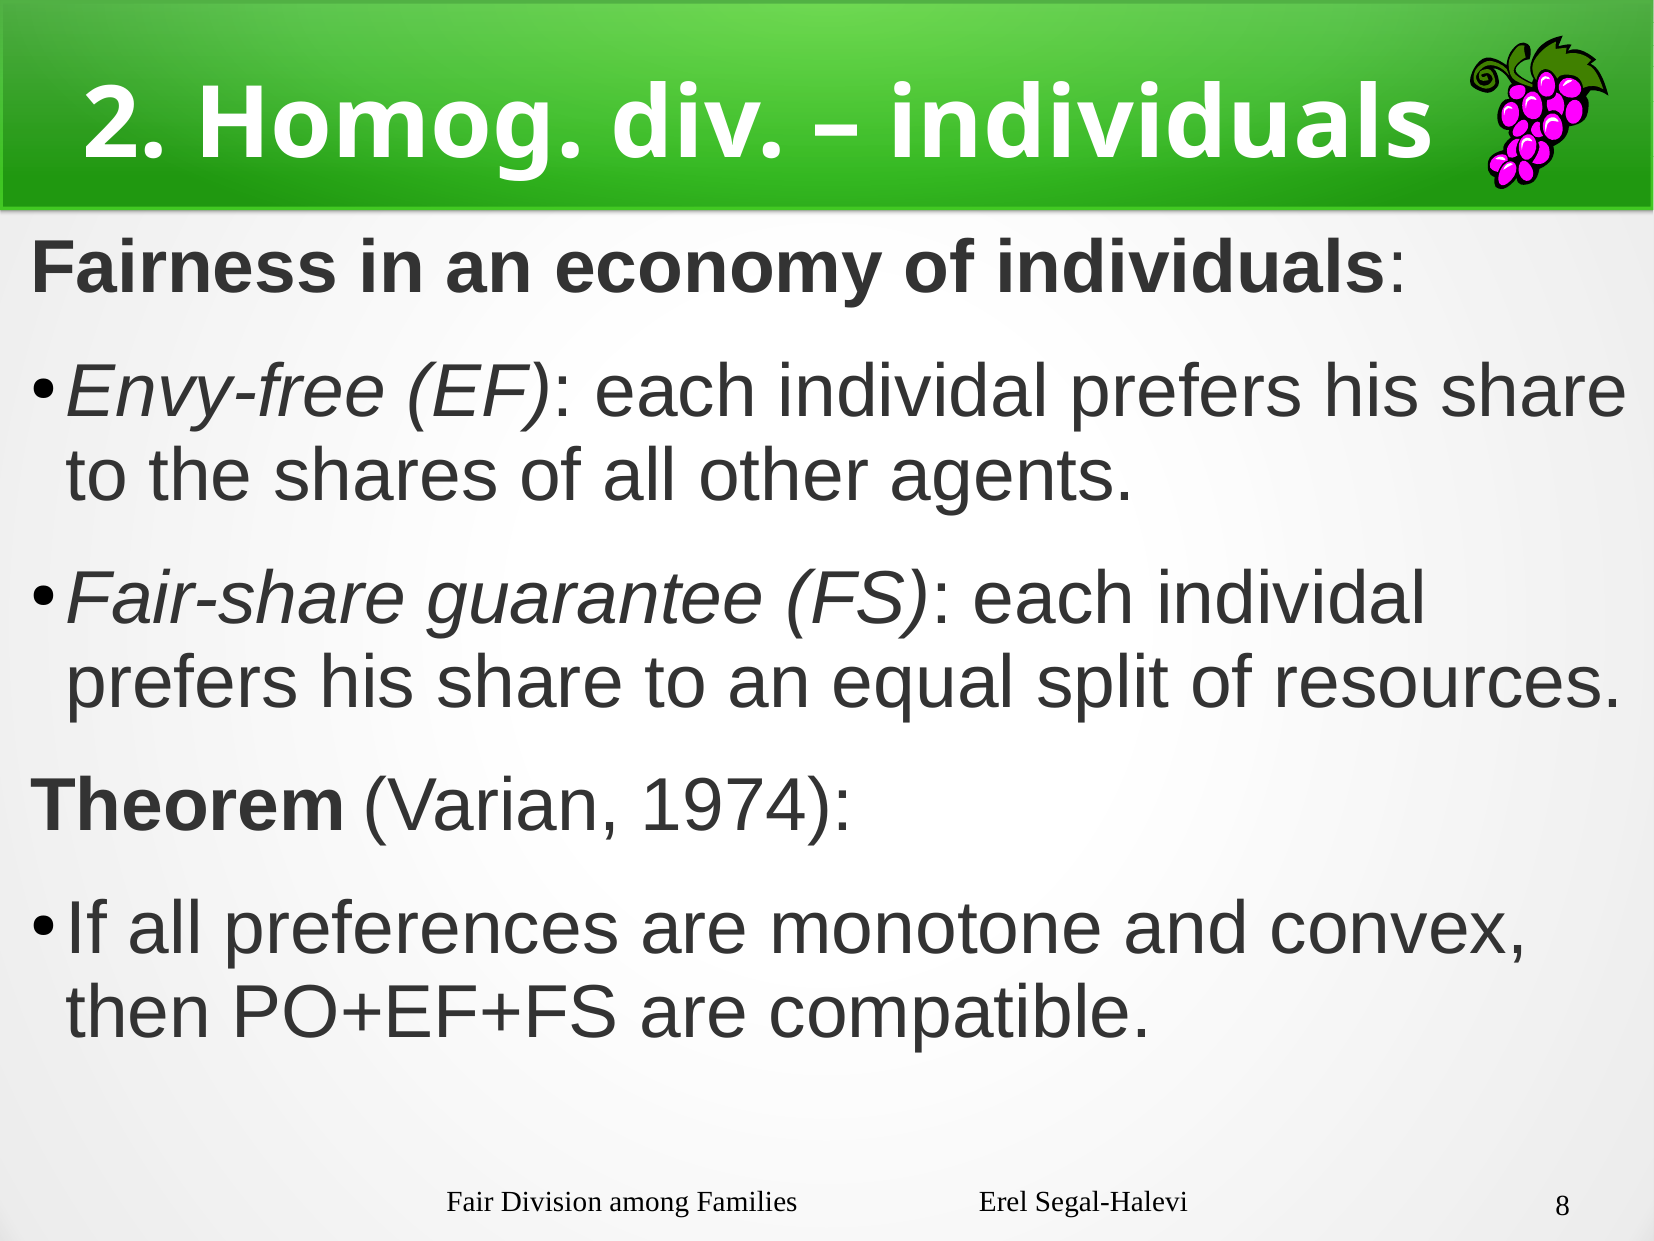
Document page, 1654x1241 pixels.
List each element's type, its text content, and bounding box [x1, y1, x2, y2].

title 2. Homog. div. – individuals [82, 47, 1470, 189]
list Fairness in an economy of individuals: Envy-free (EF): each individal prefers his share to the shares of all other agents. Fair-share guarantee (FS): each individal prefers his share to an equal split of resources. Theorem (Varian, 1974): If all preferences are monotone and convex, then PO+EF+FS are compatible. [30, 225, 1636, 1066]
picture [1470, 35, 1609, 189]
